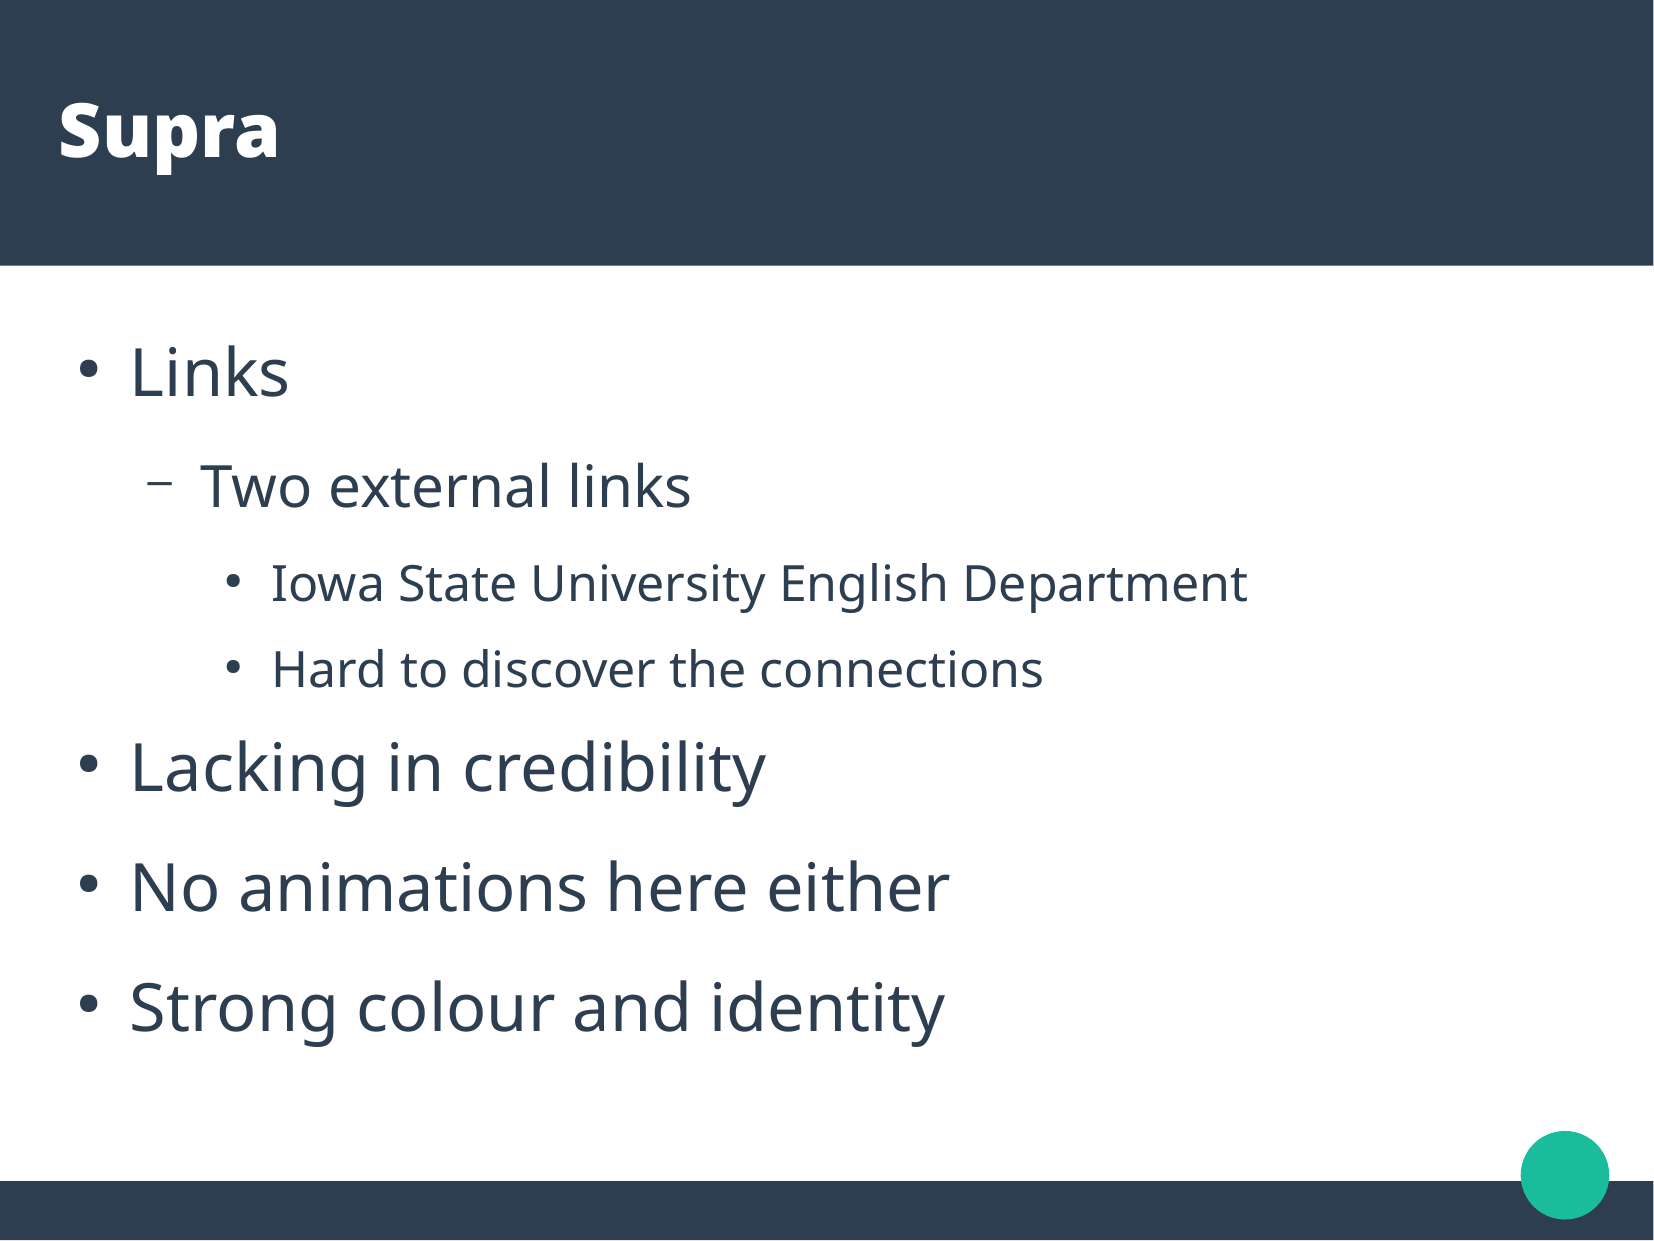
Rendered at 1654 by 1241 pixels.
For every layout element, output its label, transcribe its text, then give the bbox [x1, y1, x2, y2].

title Supra [59, 49, 1595, 207]
list Links Two external links Iowa State University English Department Hard to discover the connections Lacking in credibility No animations here either Strong colour and identity [59, 324, 1595, 1152]
